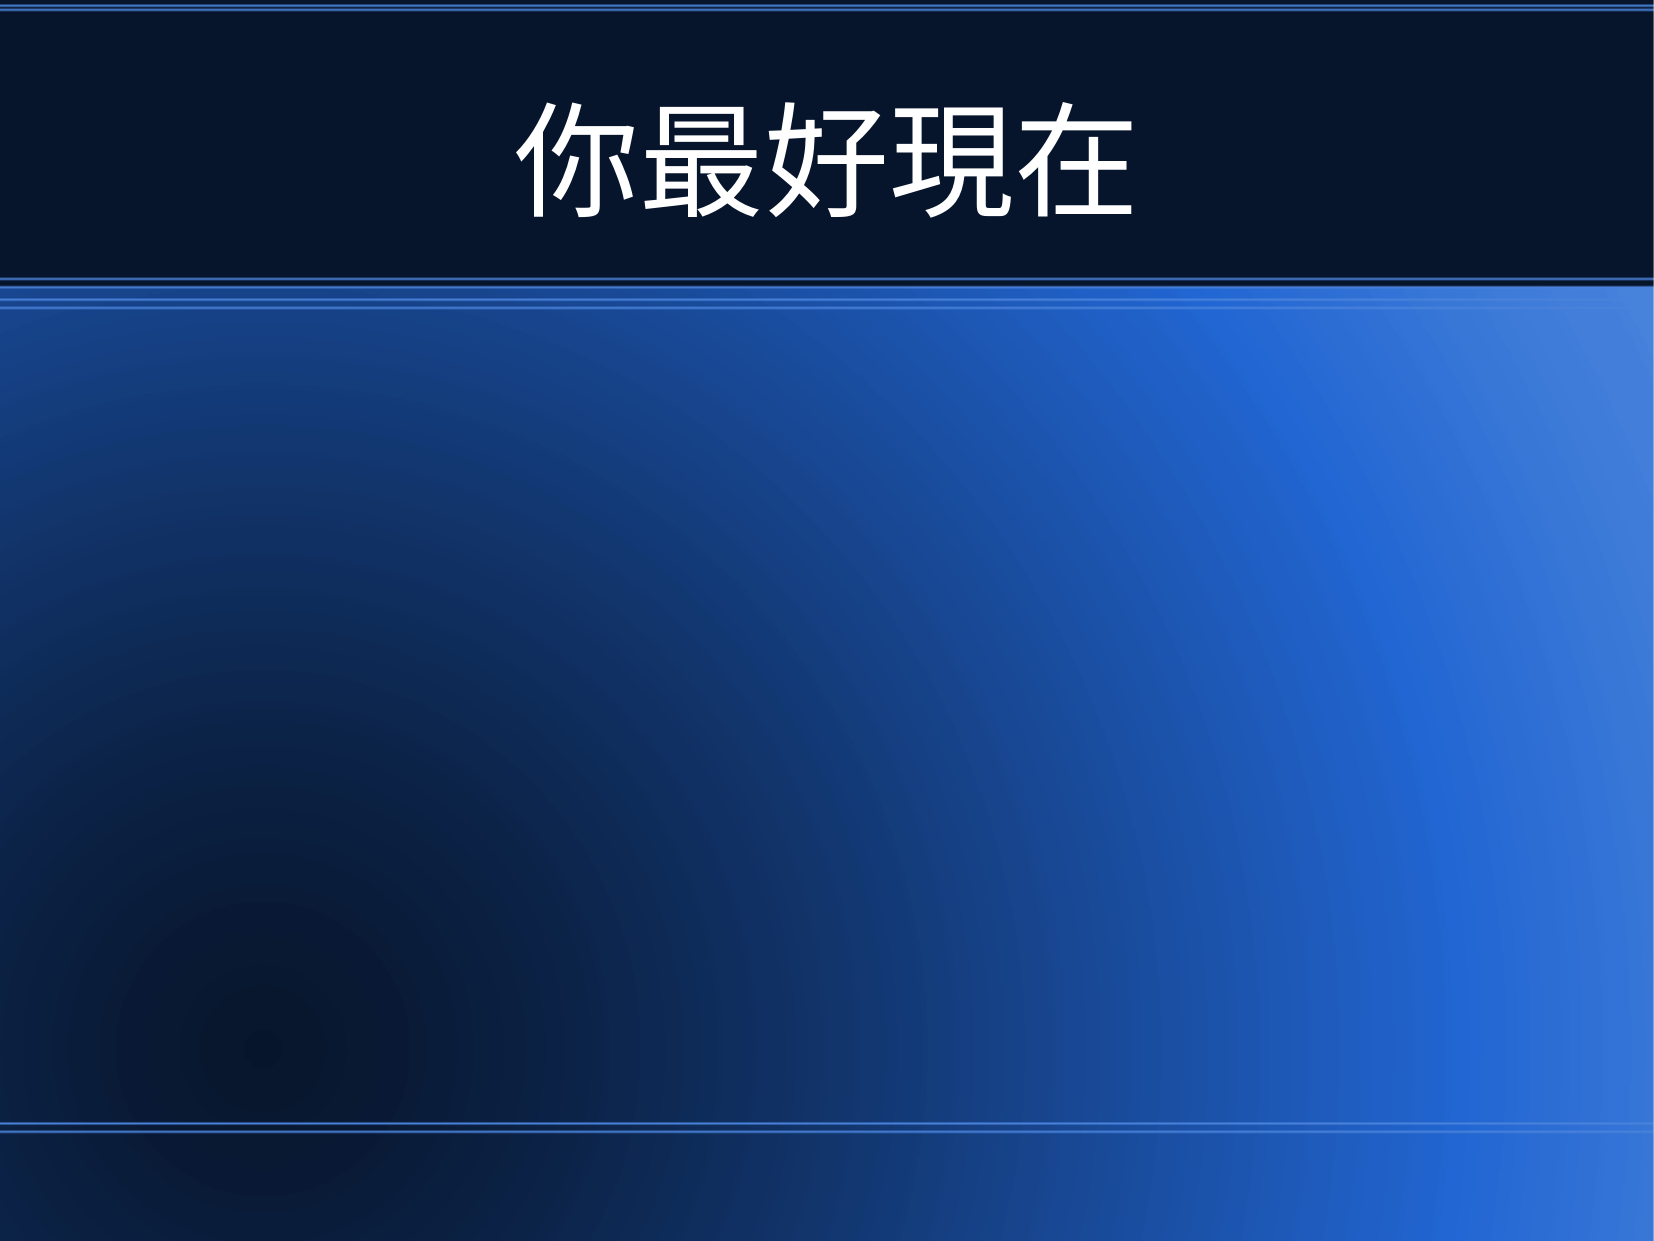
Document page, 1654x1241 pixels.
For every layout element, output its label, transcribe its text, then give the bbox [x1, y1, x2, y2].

picture [0, 0, 1654, 1241]
title 你最好現在 [82, 49, 1571, 257]
